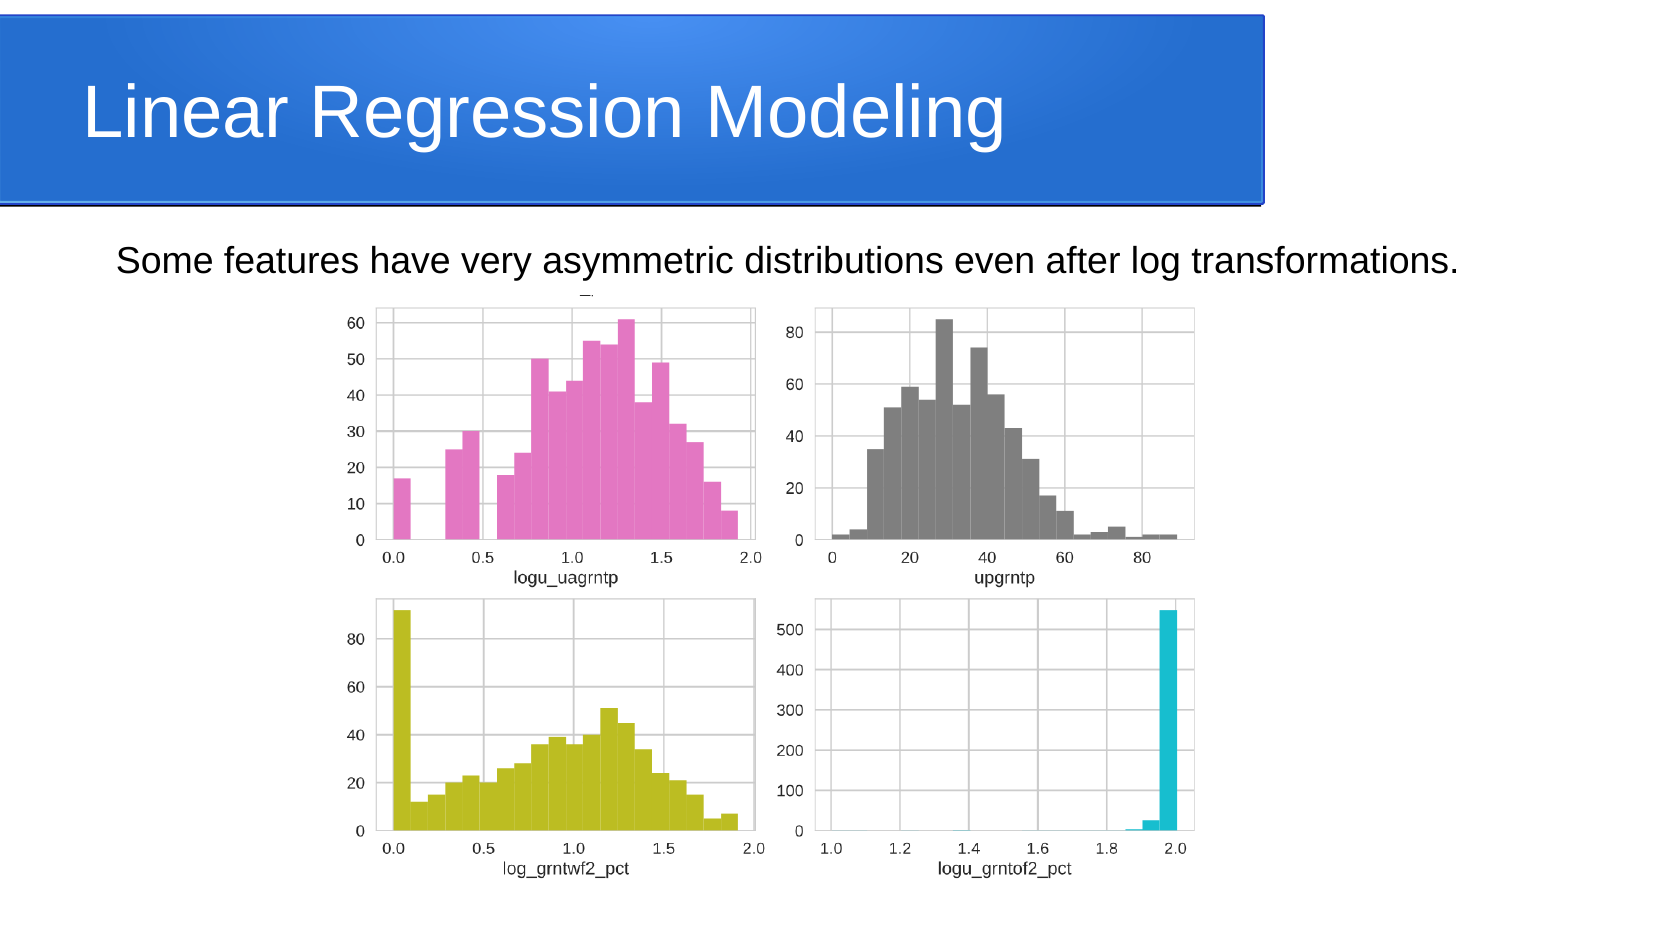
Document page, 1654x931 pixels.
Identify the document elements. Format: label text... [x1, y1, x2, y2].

picture [330, 295, 1201, 886]
title Linear Regression Modeling [82, 35, 1235, 189]
list Some features have very asymmetric distributions even after log transformations. [45, 240, 1486, 316]
